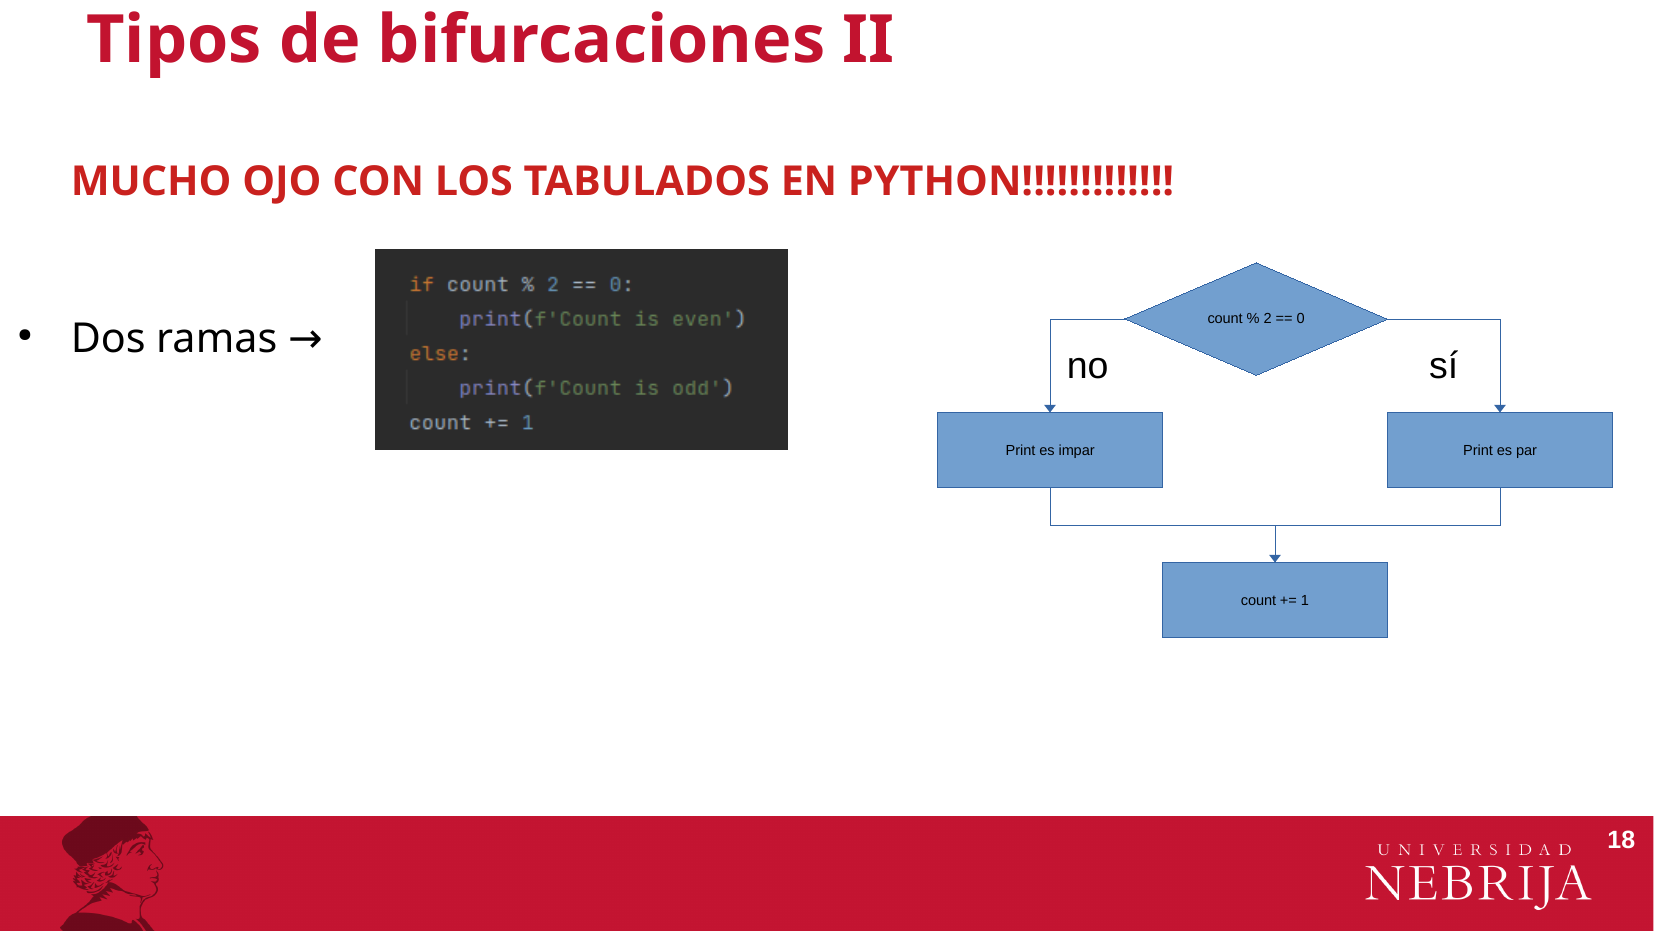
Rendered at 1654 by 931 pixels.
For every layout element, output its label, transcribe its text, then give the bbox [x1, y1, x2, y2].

text_box Tipos de bifurcaciones II [0, 0, 1650, 75]
list MUCHO OJO CON LOS TABULADOS EN PYTHON!!!!!!!!!!!!! Dos ramas → [0, 75, 1654, 826]
text_box Print es par [1387, 412, 1613, 488]
text_box Print es impar [937, 412, 1163, 488]
text_box count += 1 [1162, 562, 1388, 638]
text_box count % 2 == 0 [1124, 262, 1388, 376]
picture [375, 249, 788, 451]
picture [0, 826, 1654, 931]
